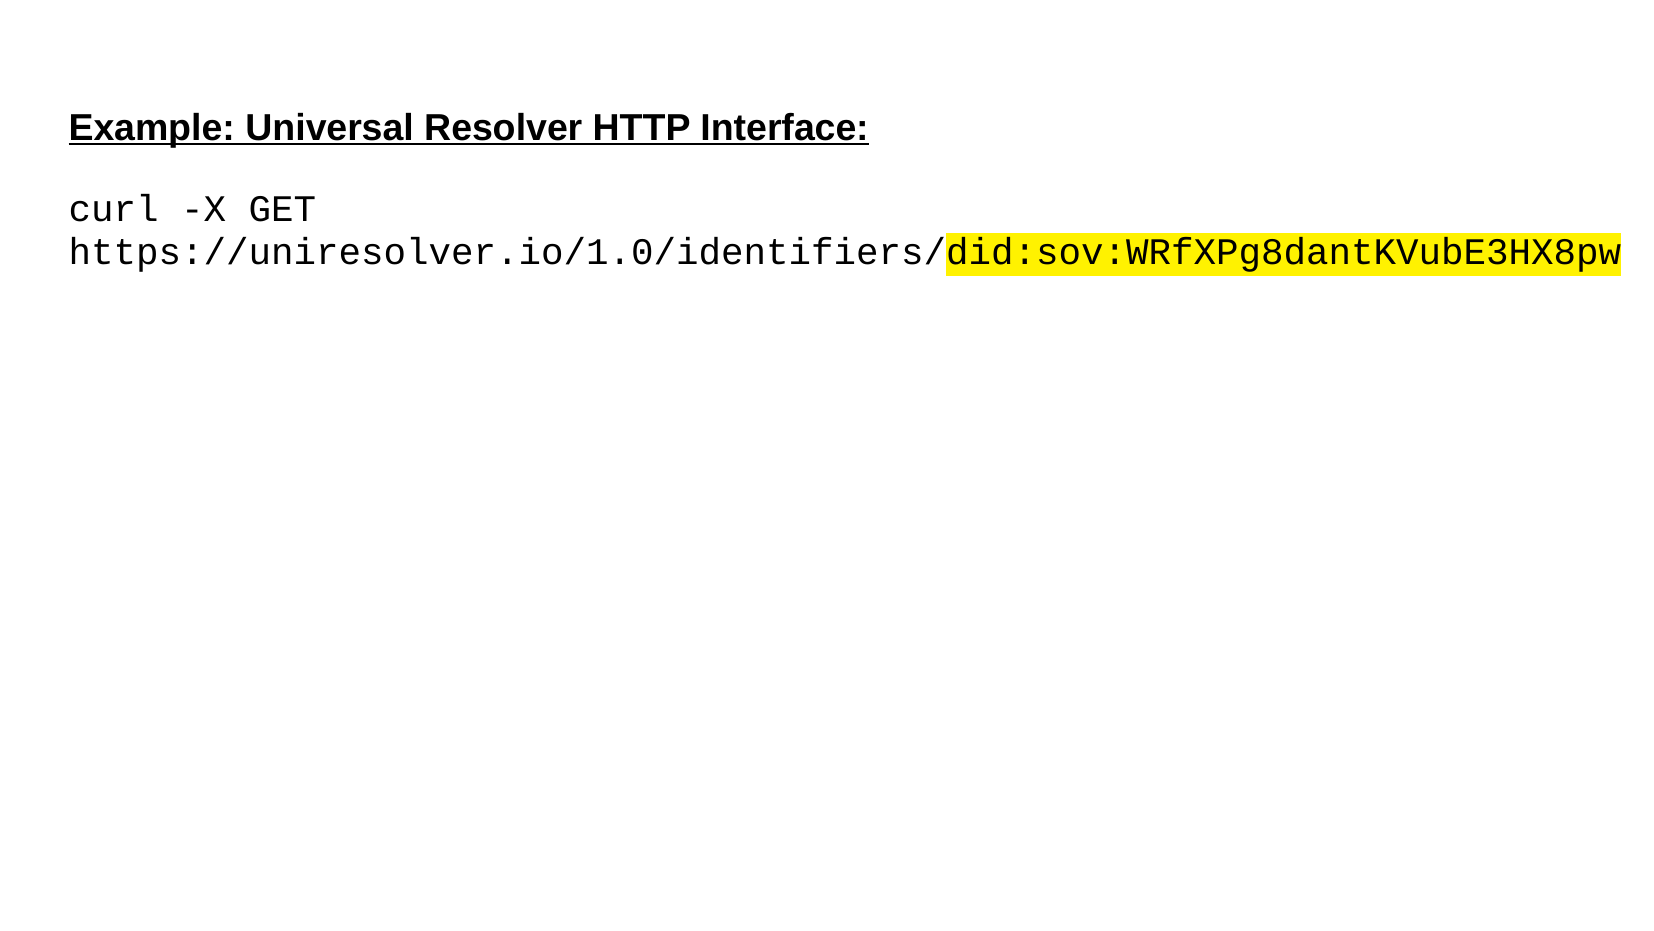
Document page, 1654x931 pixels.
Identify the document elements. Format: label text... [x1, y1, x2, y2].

text_box Example: Universal Resolver HTTP Interface: curl -X GET https://uniresolver.io/1.0/identifiers/did:sov:WRfXPg8dantKVubE3HX8pw [68, 85, 1654, 297]
